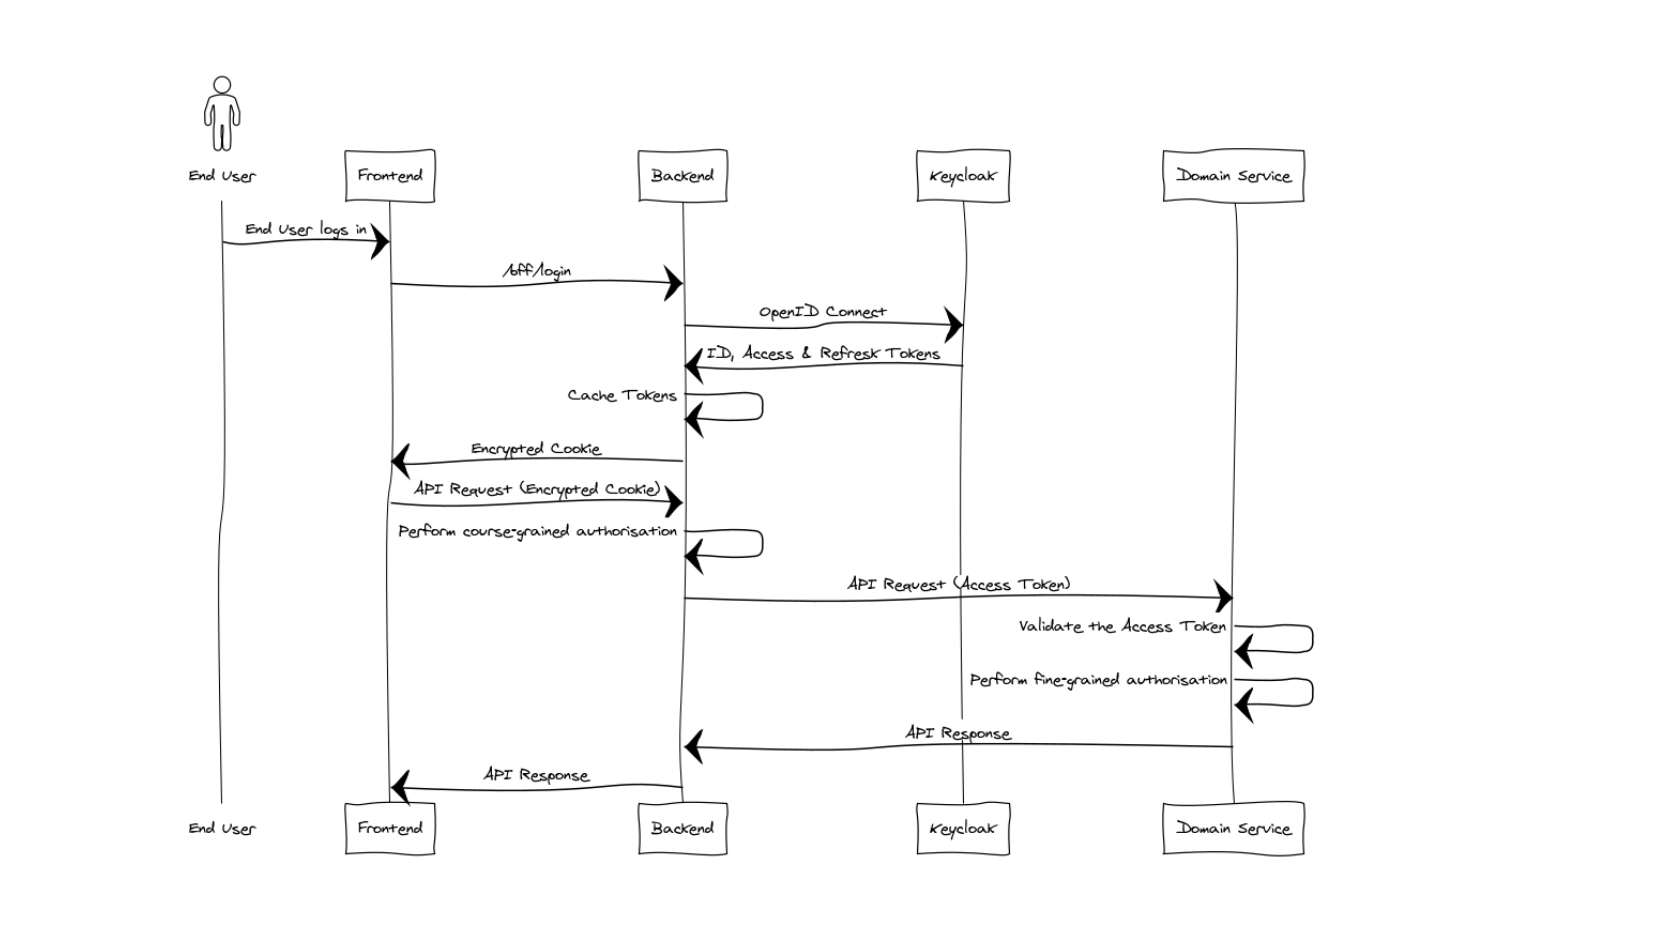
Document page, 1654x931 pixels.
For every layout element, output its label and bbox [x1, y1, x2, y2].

picture [173, 69, 1328, 864]
